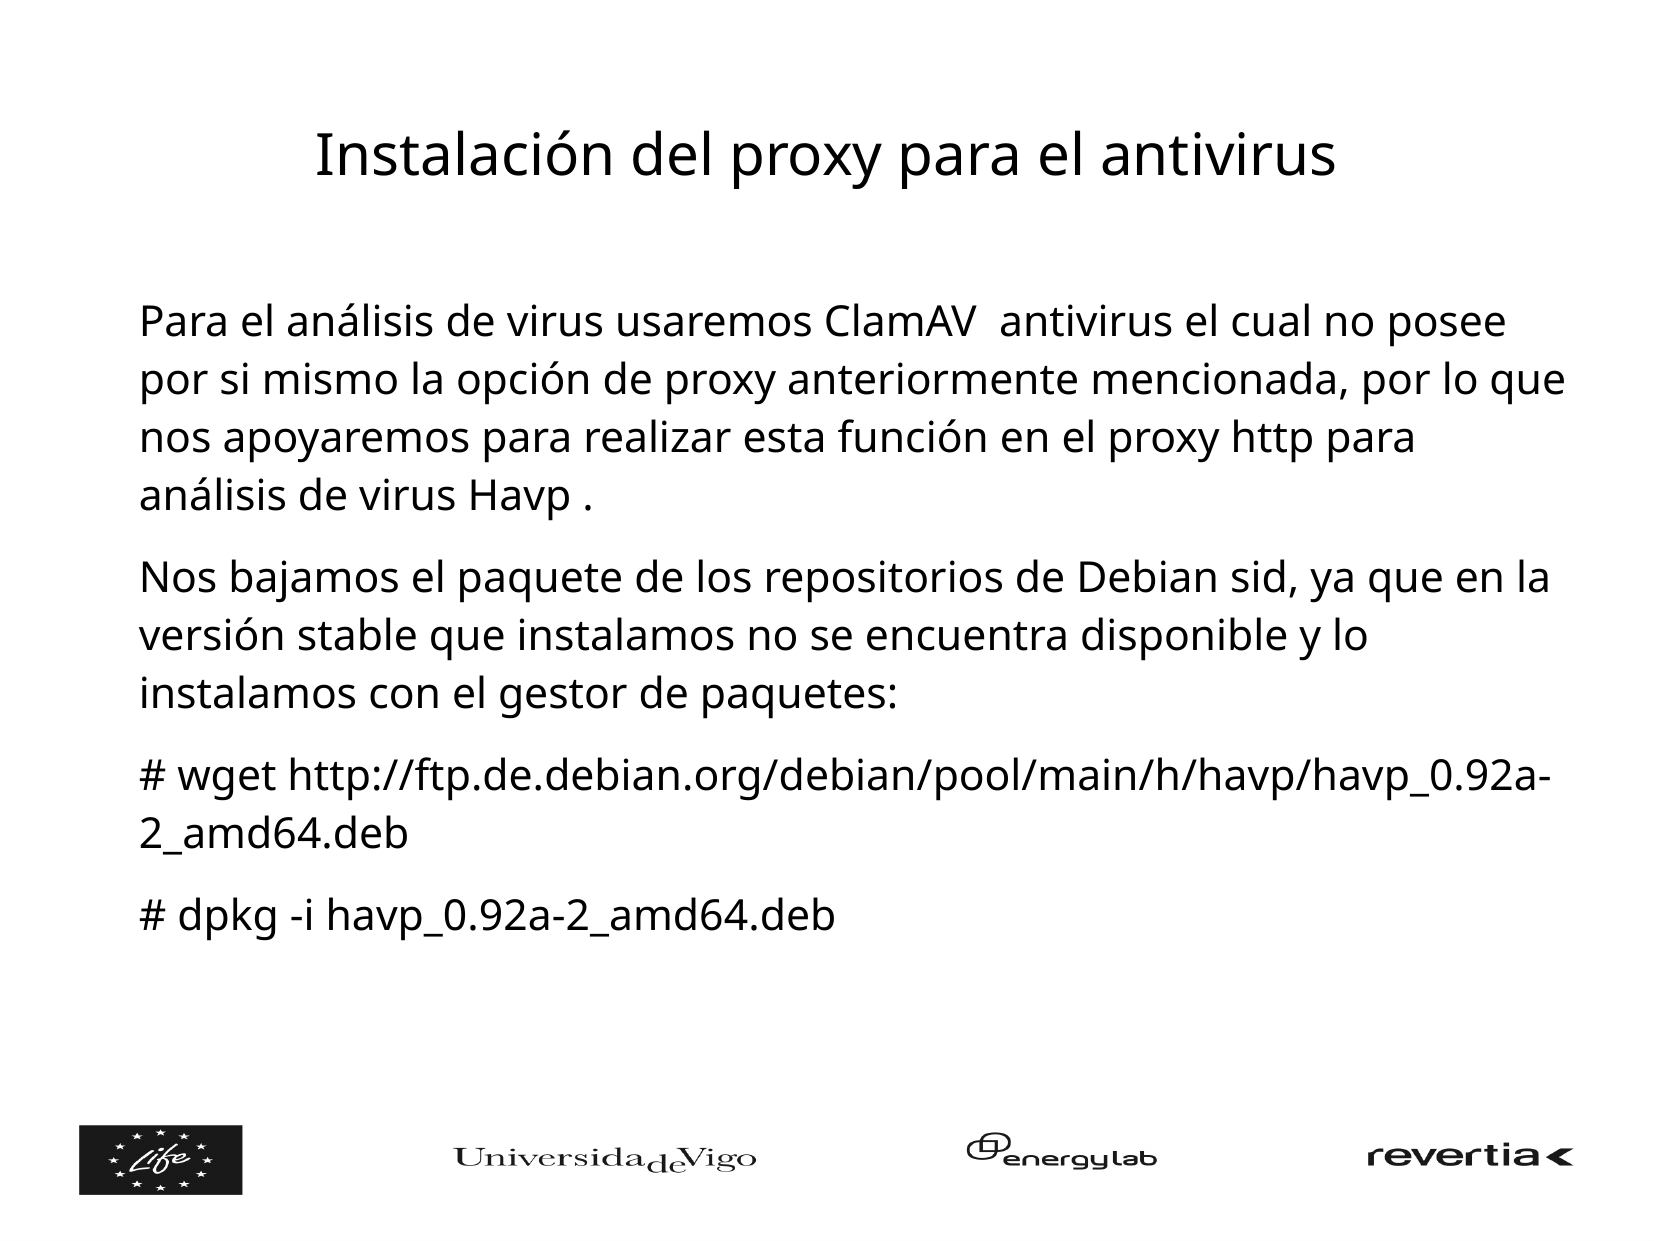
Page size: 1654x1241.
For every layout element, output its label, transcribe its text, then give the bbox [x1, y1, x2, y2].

picture [0, 1009, 1654, 1241]
list Para el análisis de virus usaremos ClamAV antivirus el cual no posee por si mismo la opción de proxy anteriormente mencionada, por lo que nos apoyaremos para realizar esta función en el proxy http para análisis de virus Havp . Nos bajamos el paquete de los repositorios de Debian sid, ya que en la versión stable que instalamos no se encuentra disponible y lo instalamos con el gestor de paquetes: # wget http://ftp.de.debian.org/debian/pool/main/h/havp/havp_0.92a-2_amd64.deb # dpkg -i havp_0.92a-2_amd64.deb [82, 290, 1571, 1010]
title Instalación del proxy para el antivirus [82, 49, 1571, 257]
